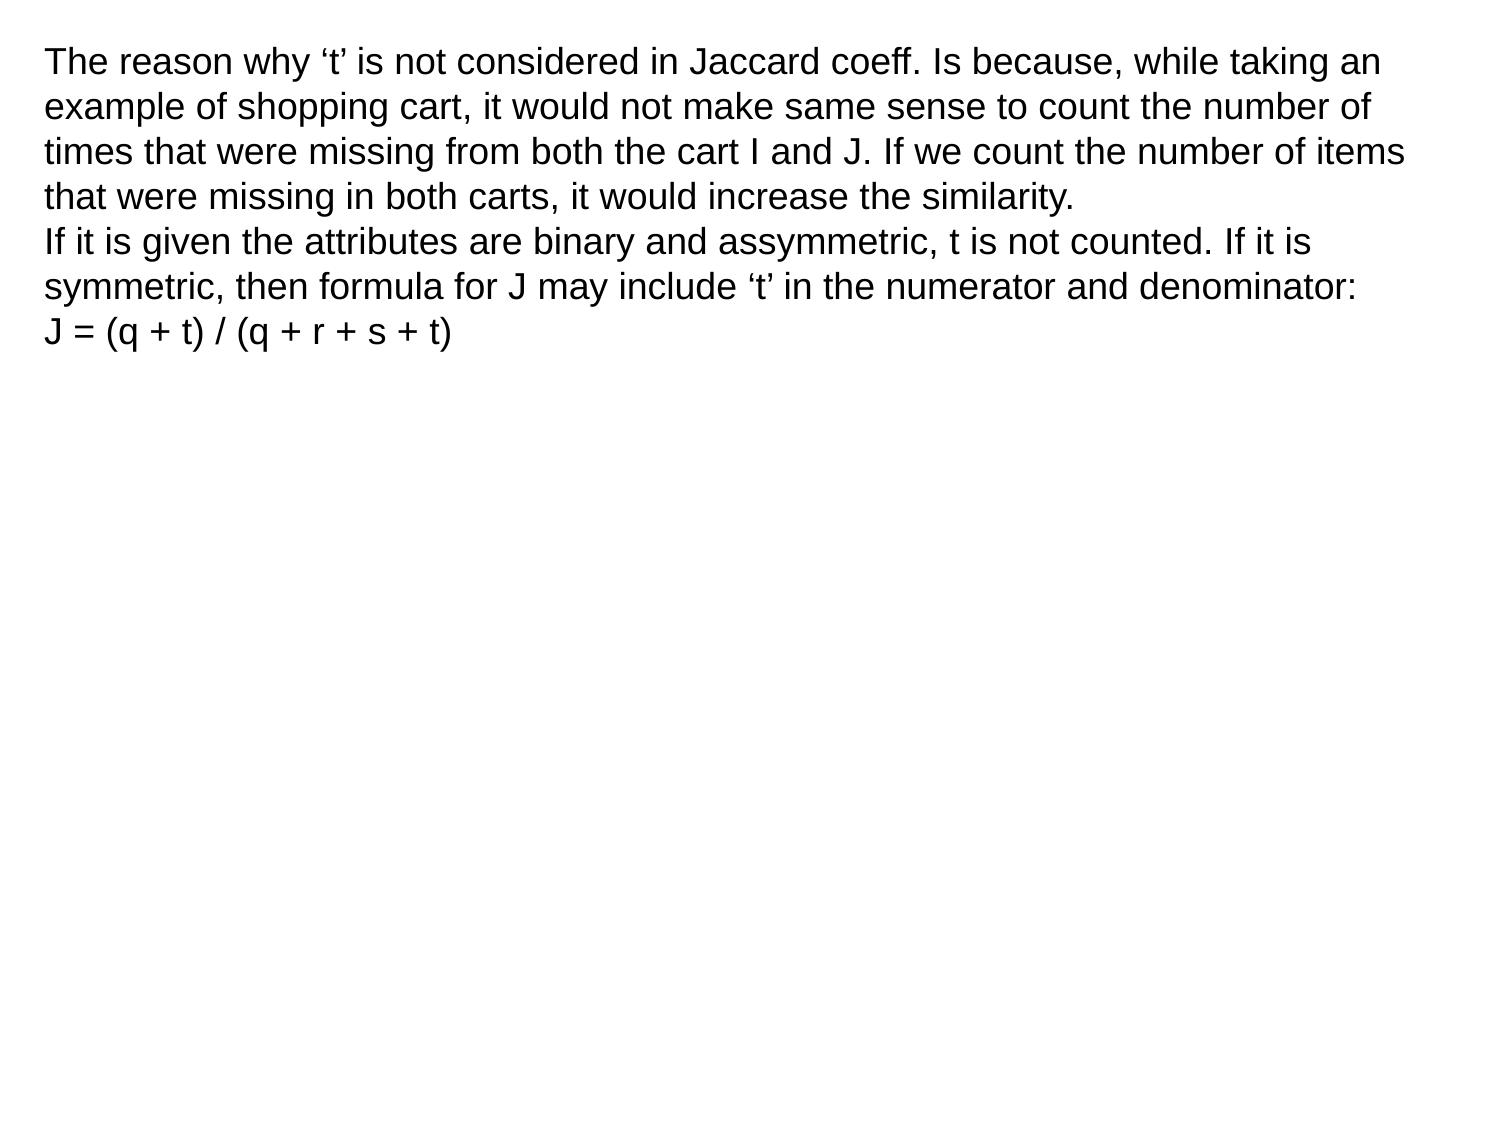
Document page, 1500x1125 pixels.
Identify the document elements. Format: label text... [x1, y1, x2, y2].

text_box The reason why ‘t’ is not considered in Jaccard coeff. Is because, while taking an example of shopping cart, it would not make same sense to count the number of times that were missing from both the cart I and J. If we count the number of items that were missing in both carts, it would increase the similarity. If it is given the attributes are binary and assymmetric, t is not counted. If it is symmetric, then formula for J may include ‘t’ in the numerator and denominator: J = (q + t) / (q + r + s + t) [29, 29, 1447, 339]
